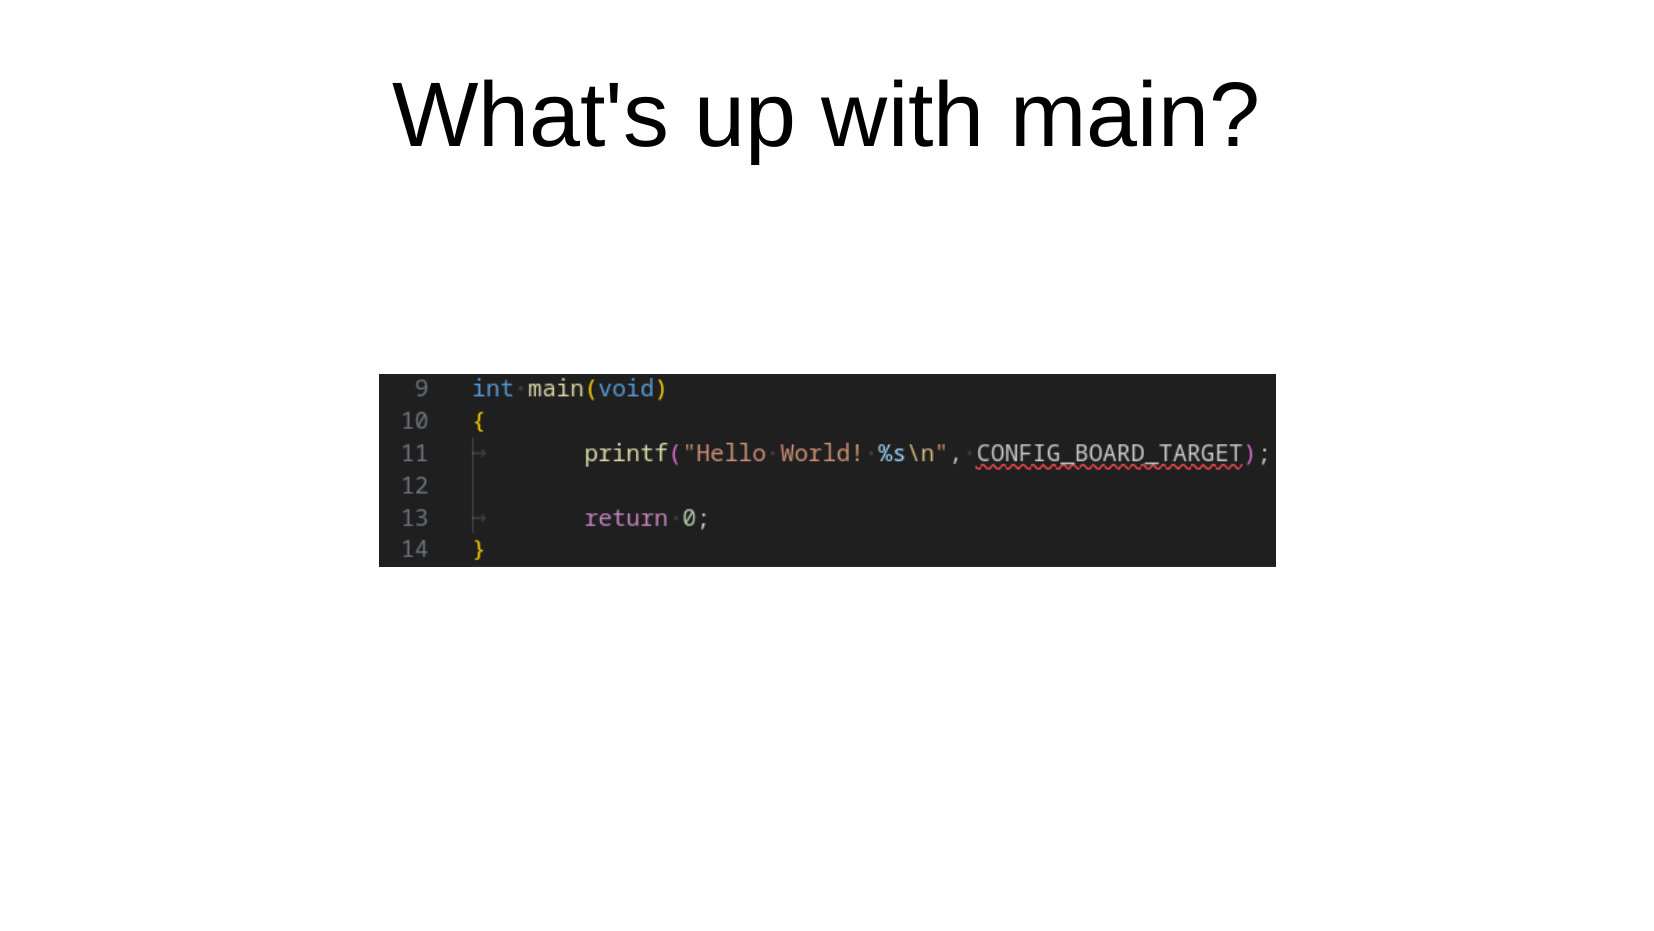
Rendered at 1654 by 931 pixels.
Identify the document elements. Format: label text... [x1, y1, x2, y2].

picture [379, 374, 1276, 567]
title What's up with main? [82, 37, 1571, 193]
